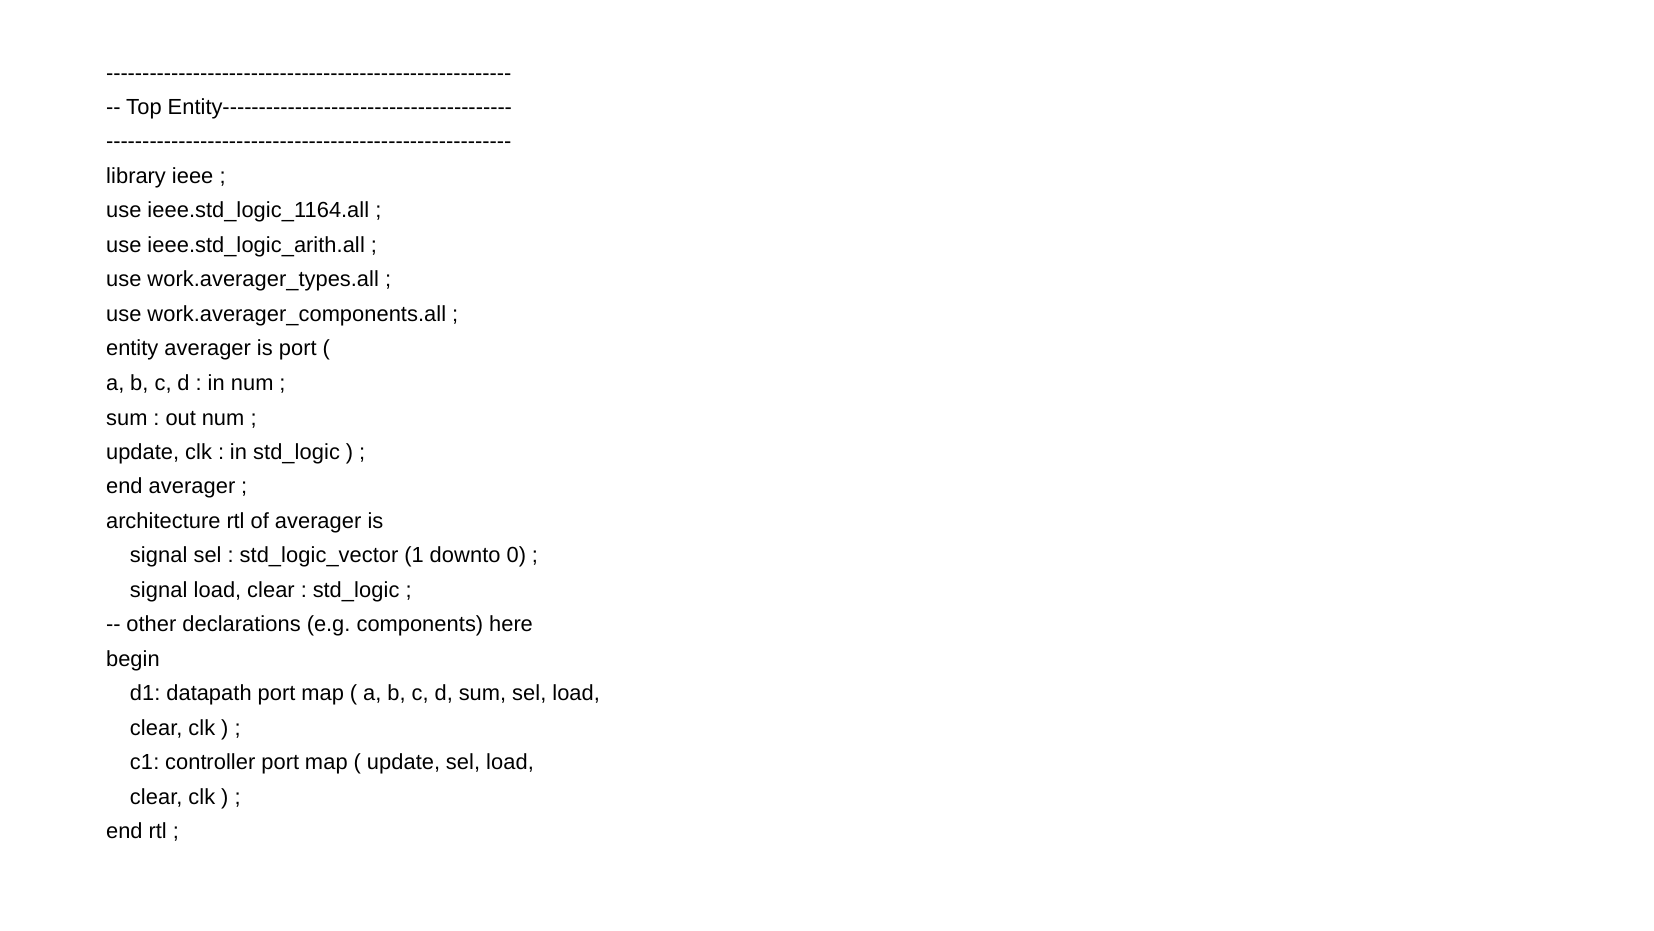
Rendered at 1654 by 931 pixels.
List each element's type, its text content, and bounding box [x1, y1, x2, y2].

list -------------------------------------------------------- -- Top Entity---------------------------------------- -------------------------------------------------------- library ieee ; use ieee.std_logic_1164.all ; use ieee.std_logic_arith.all ; use work.averager_types.all ; use work.averager_components.all ; entity averager is port ( a, b, c, d : in num ; sum : out num ; update, clk : in std_logic ) ; end averager ; architecture rtl of averager is signal sel : std_logic_vector (1 downto 0) ; signal load, clear : std_logic ; -- other declarations (e.g. components) here begin d1: datapath port map ( a, b, c, d, sum, sel, load, clear, clk ) ; c1: controller port map ( update, sel, load, clear, clk ) ; end rtl ; [82, 60, 1571, 856]
